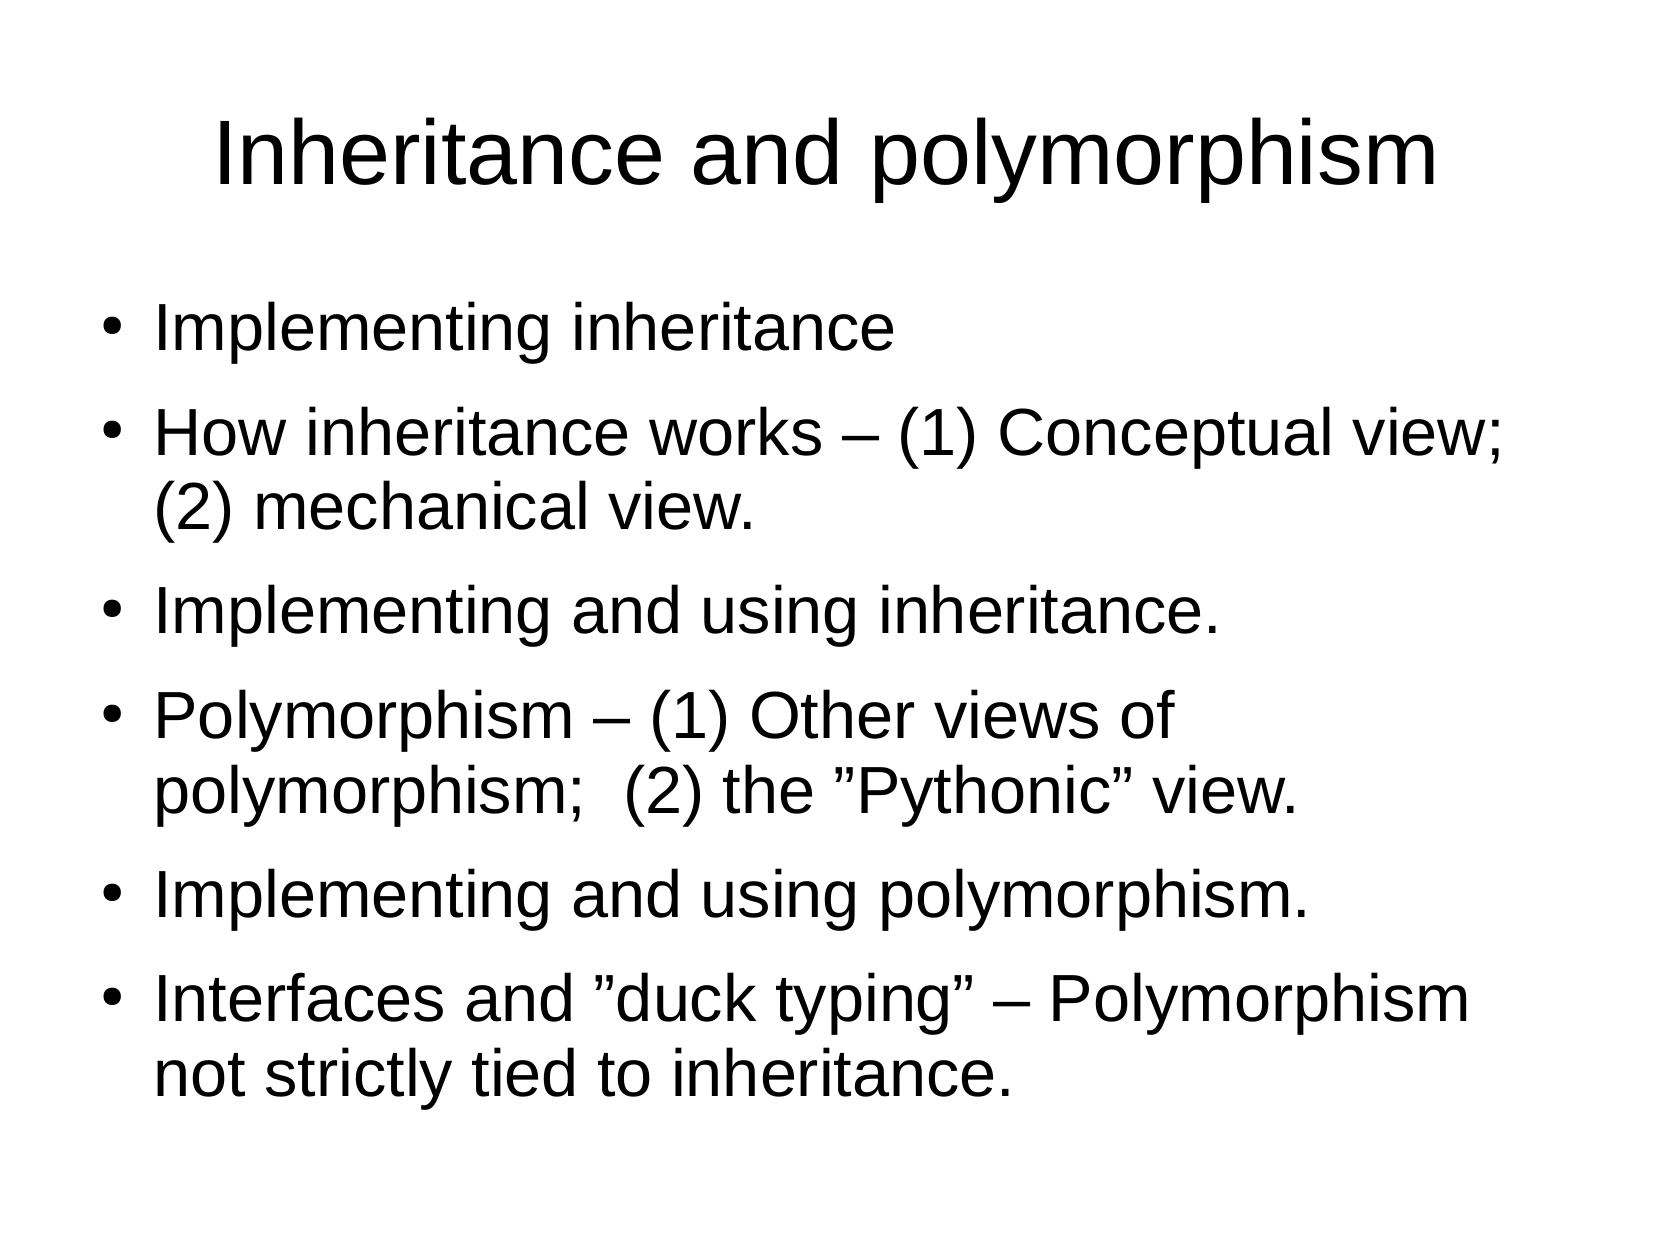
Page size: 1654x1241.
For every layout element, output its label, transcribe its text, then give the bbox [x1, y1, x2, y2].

title Inheritance and polymorphism [82, 49, 1571, 257]
list Implementing inheritance How inheritance works – (1) Conceptual view; (2) mechanical view. Implementing and using inheritance. Polymorphism – (1) Other views of polymorphism; (2) the ”Pythonic” view. Implementing and using polymorphism. Interfaces and ”duck typing” – Polymorphism not strictly tied to inheritance. [82, 290, 1571, 1111]
